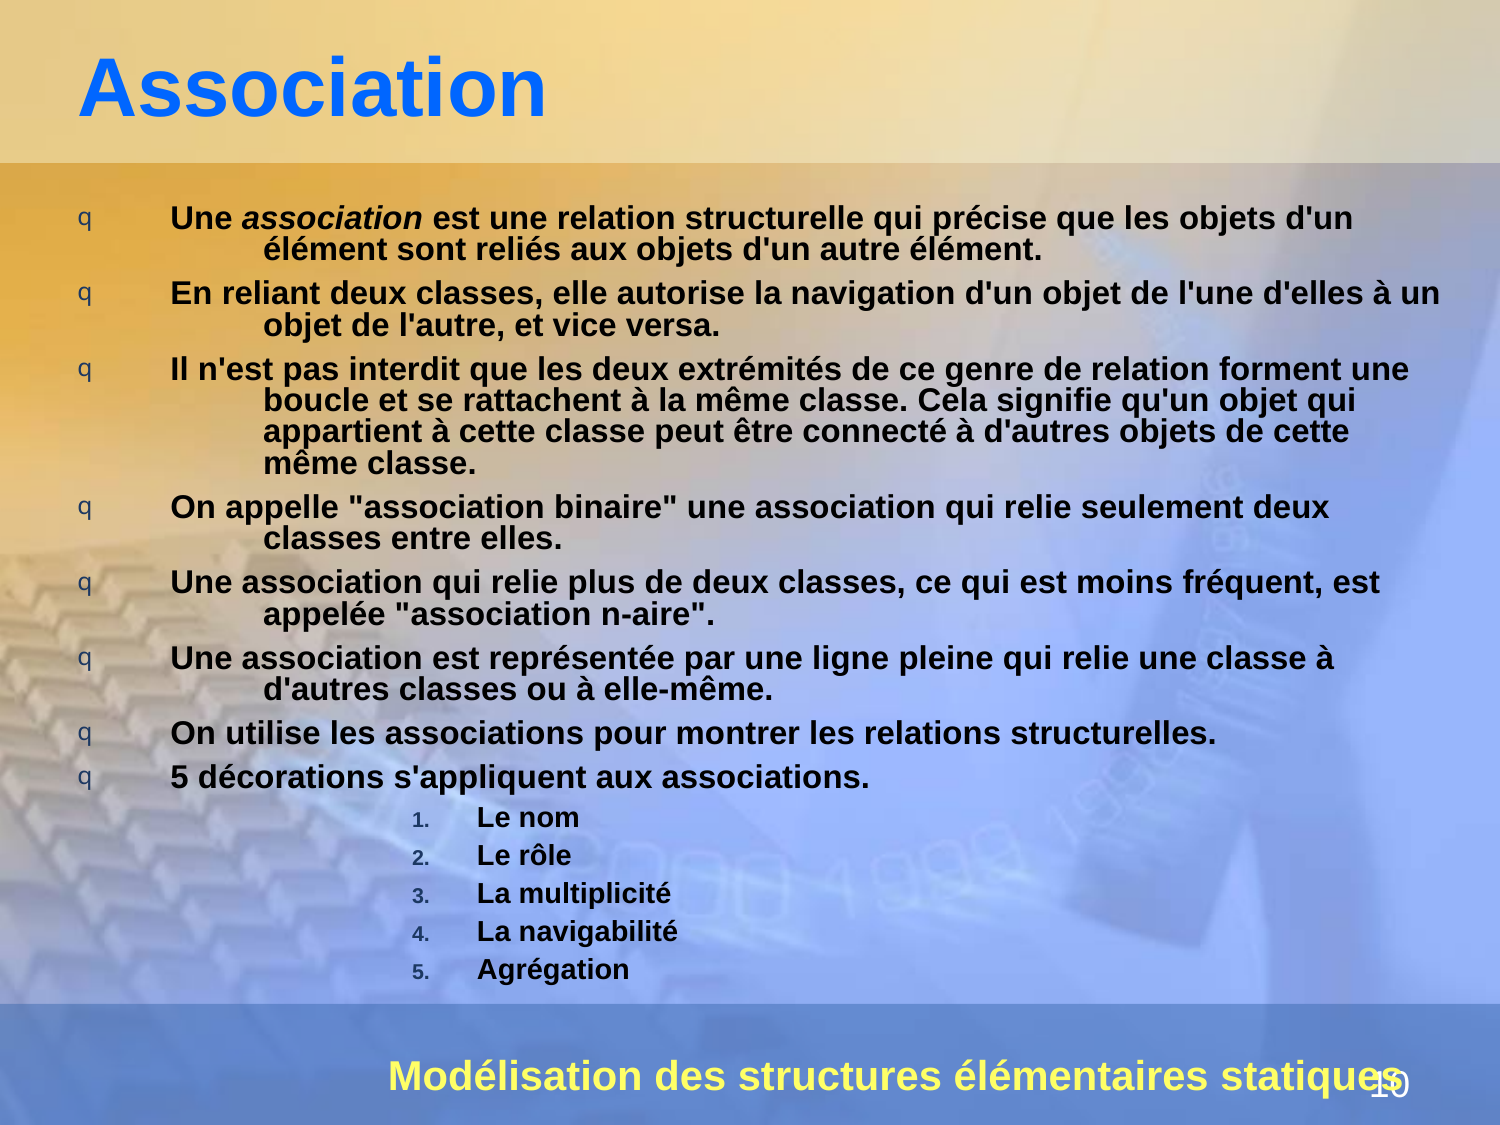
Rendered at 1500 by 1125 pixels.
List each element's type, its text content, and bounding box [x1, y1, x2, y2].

text_box Modélisation des structures élémentaires statiques [388, 1049, 1404, 1099]
list Une association est une relation structurelle qui précise que les objets d'un élément sont reliés aux objets d'un autre élément. En reliant deux classes, elle autorise la navigation d'un objet de l'une d'elles à un objet de l'autre, et vice versa. Il n'est pas interdit que les deux extrémités de ce genre de relation forment une boucle et se rattachent à la même classe. Cela signifie qu'un objet qui appartient à cette classe peut être connecté à d'autres objets de cette même classe. On appelle "association binaire" une association qui relie seulement deux classes entre elles. Une association qui relie plus de deux classes, ce qui est moins fréquent, est appelée "association n-aire". Une association est représentée par une ligne pleine qui relie une classe à d'autres classes ou à elle-même. On utilise les associations pour montrer les relations structurelles. 5 décorations s'appliquent aux associations. Le nom Le rôle La multiplicité La navigabilité Agrégation [62, 196, 1470, 968]
title Association [62, 37, 1469, 143]
